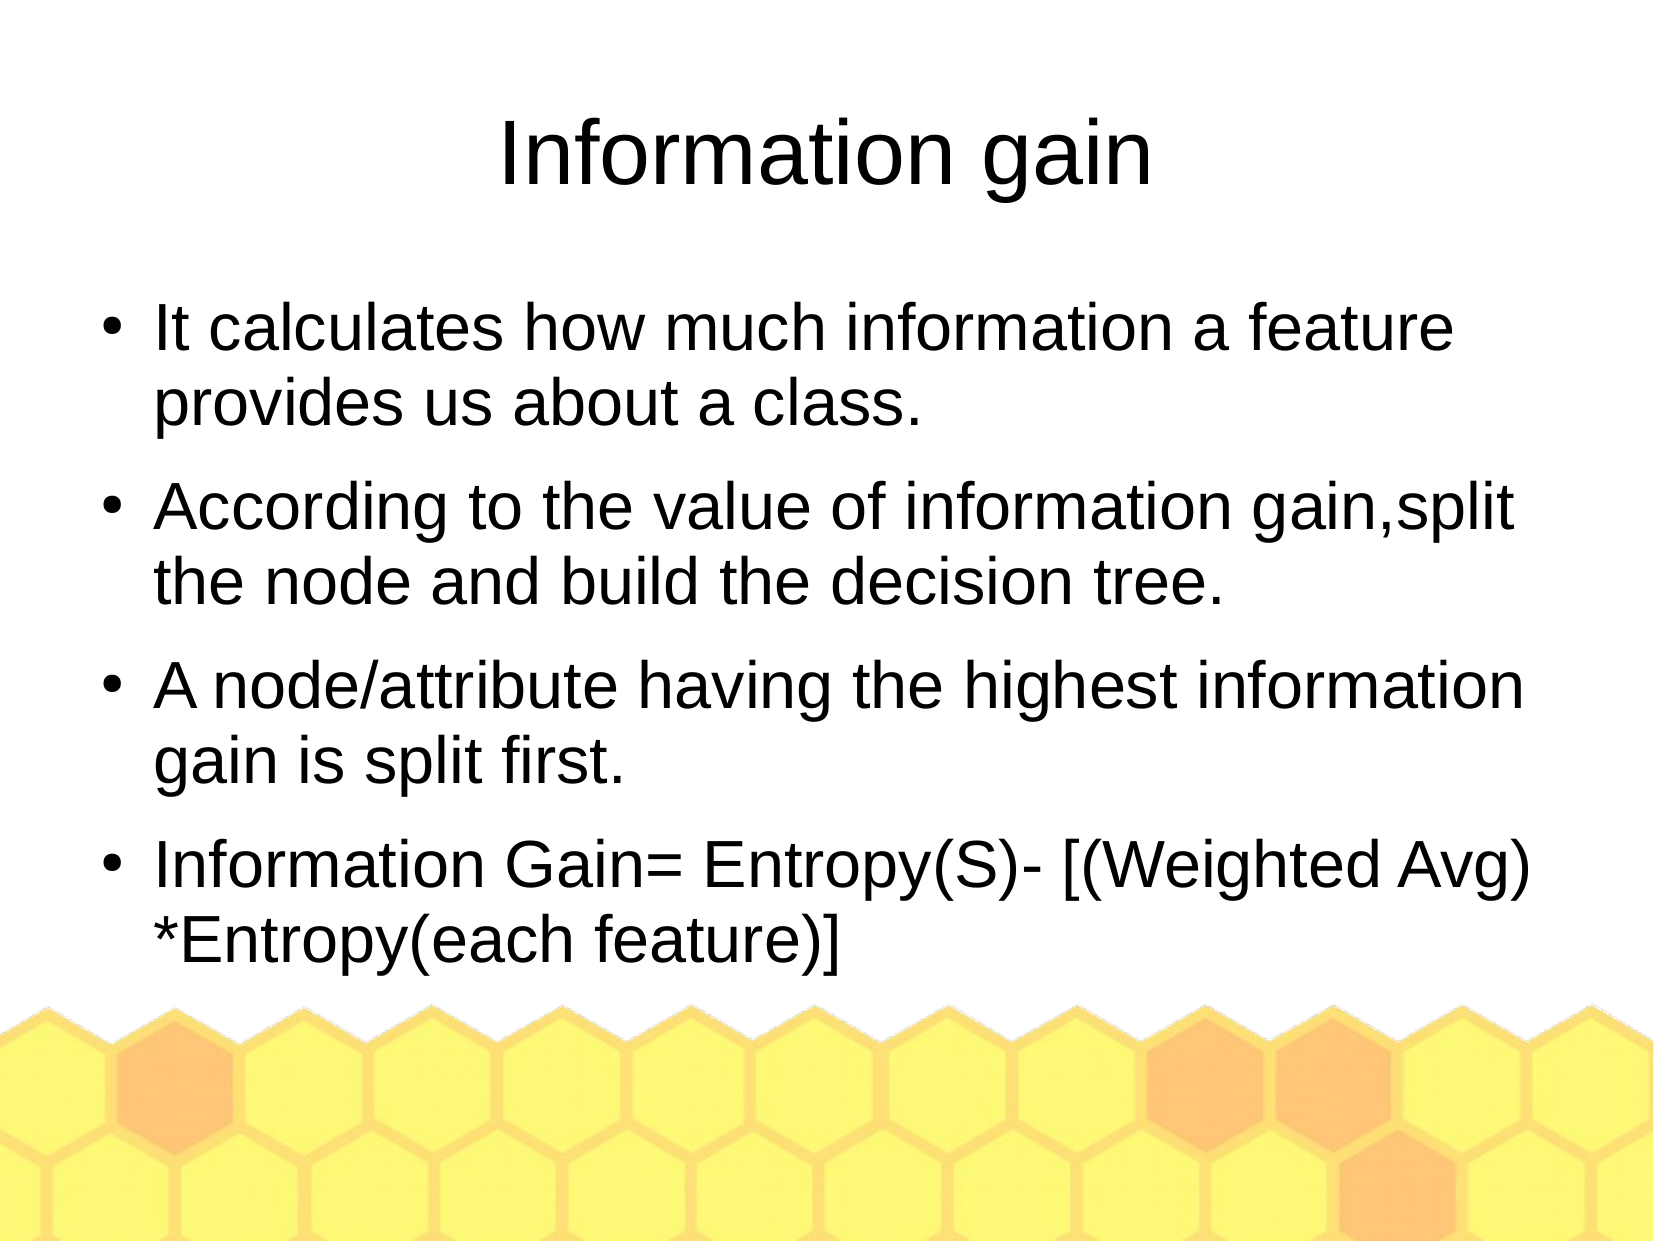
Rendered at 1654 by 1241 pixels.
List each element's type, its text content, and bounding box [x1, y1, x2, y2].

picture [0, 1001, 1654, 1241]
list It calculates how much information a feature provides us about a class. According to the value of information gain,split the node and build the decision tree. A node/attribute having the highest information gain is split first. Information Gain= Entropy(S)- [(Weighted Avg) *Entropy(each feature)] [82, 290, 1571, 1010]
title Information gain [82, 49, 1571, 257]
